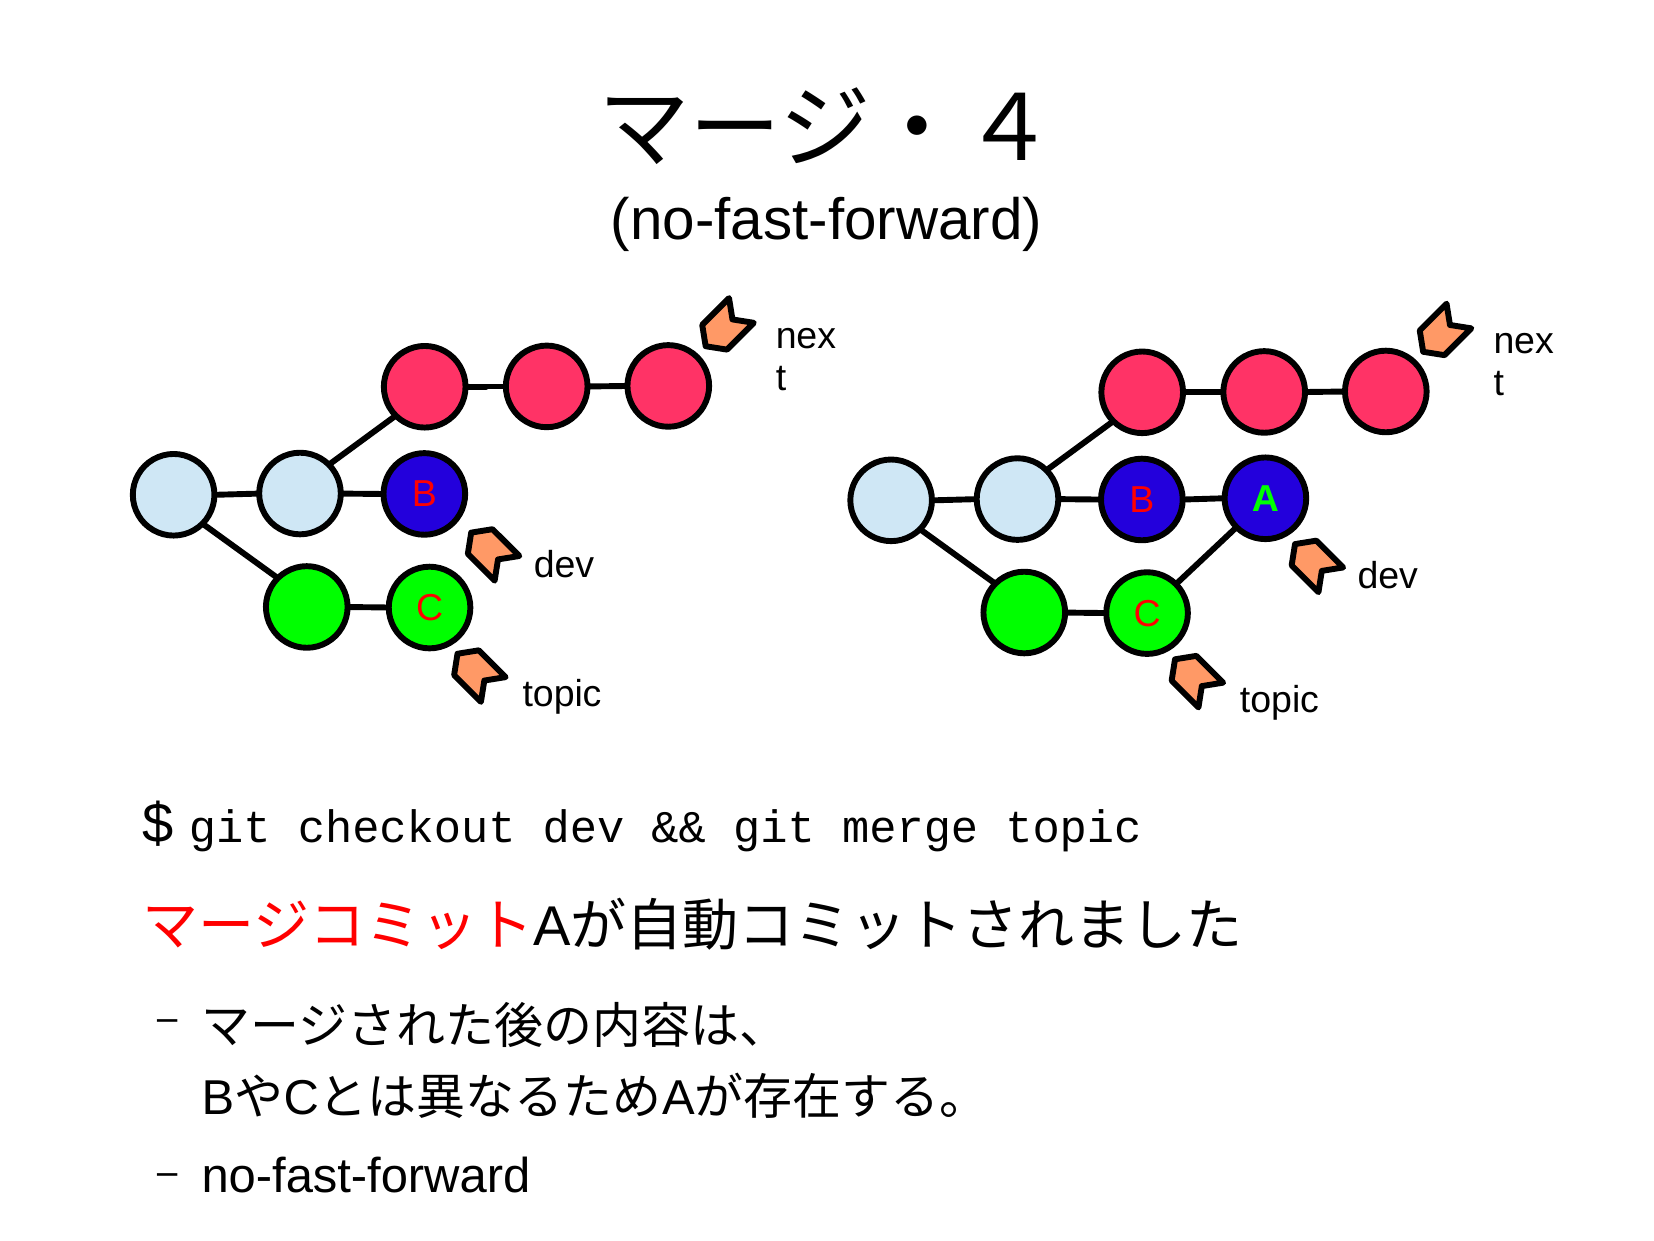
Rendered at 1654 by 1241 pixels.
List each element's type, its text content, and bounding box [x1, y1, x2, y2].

text_box next [1478, 312, 1579, 370]
text_box [265, 566, 348, 648]
text_box [983, 571, 1065, 654]
text_box [850, 459, 932, 542]
text_box [1291, 540, 1343, 593]
text_box topic [1225, 670, 1334, 728]
text_box [506, 345, 588, 428]
text_box C [1106, 572, 1188, 654]
text_box [1345, 350, 1427, 433]
text_box [627, 345, 710, 427]
text_box [1223, 351, 1305, 433]
text_box [702, 298, 754, 350]
text_box next [761, 306, 862, 364]
text_box [1101, 351, 1183, 434]
text_box C [388, 566, 471, 649]
text_box [454, 650, 506, 702]
text_box dev [519, 535, 610, 593]
text_box [132, 453, 215, 536]
text_box topic [507, 665, 617, 723]
list $ git checkout dev && git merge topic マージコミットAが自動コミットされました マージされた後の内容は、 BやCとは異なるためAが存在する。 no-fast-forward [82, 791, 1538, 1205]
text_box [1419, 303, 1472, 356]
text_box [259, 452, 341, 535]
text_box B [383, 453, 466, 535]
text_box [467, 529, 519, 581]
text_box [976, 458, 1059, 540]
text_box [1171, 655, 1224, 708]
text_box [383, 345, 466, 428]
title マージ・４ (no-fast-forward) [82, 49, 1571, 257]
text_box dev [1343, 547, 1433, 605]
text_box A [1224, 457, 1307, 540]
text_box B [1101, 458, 1183, 541]
